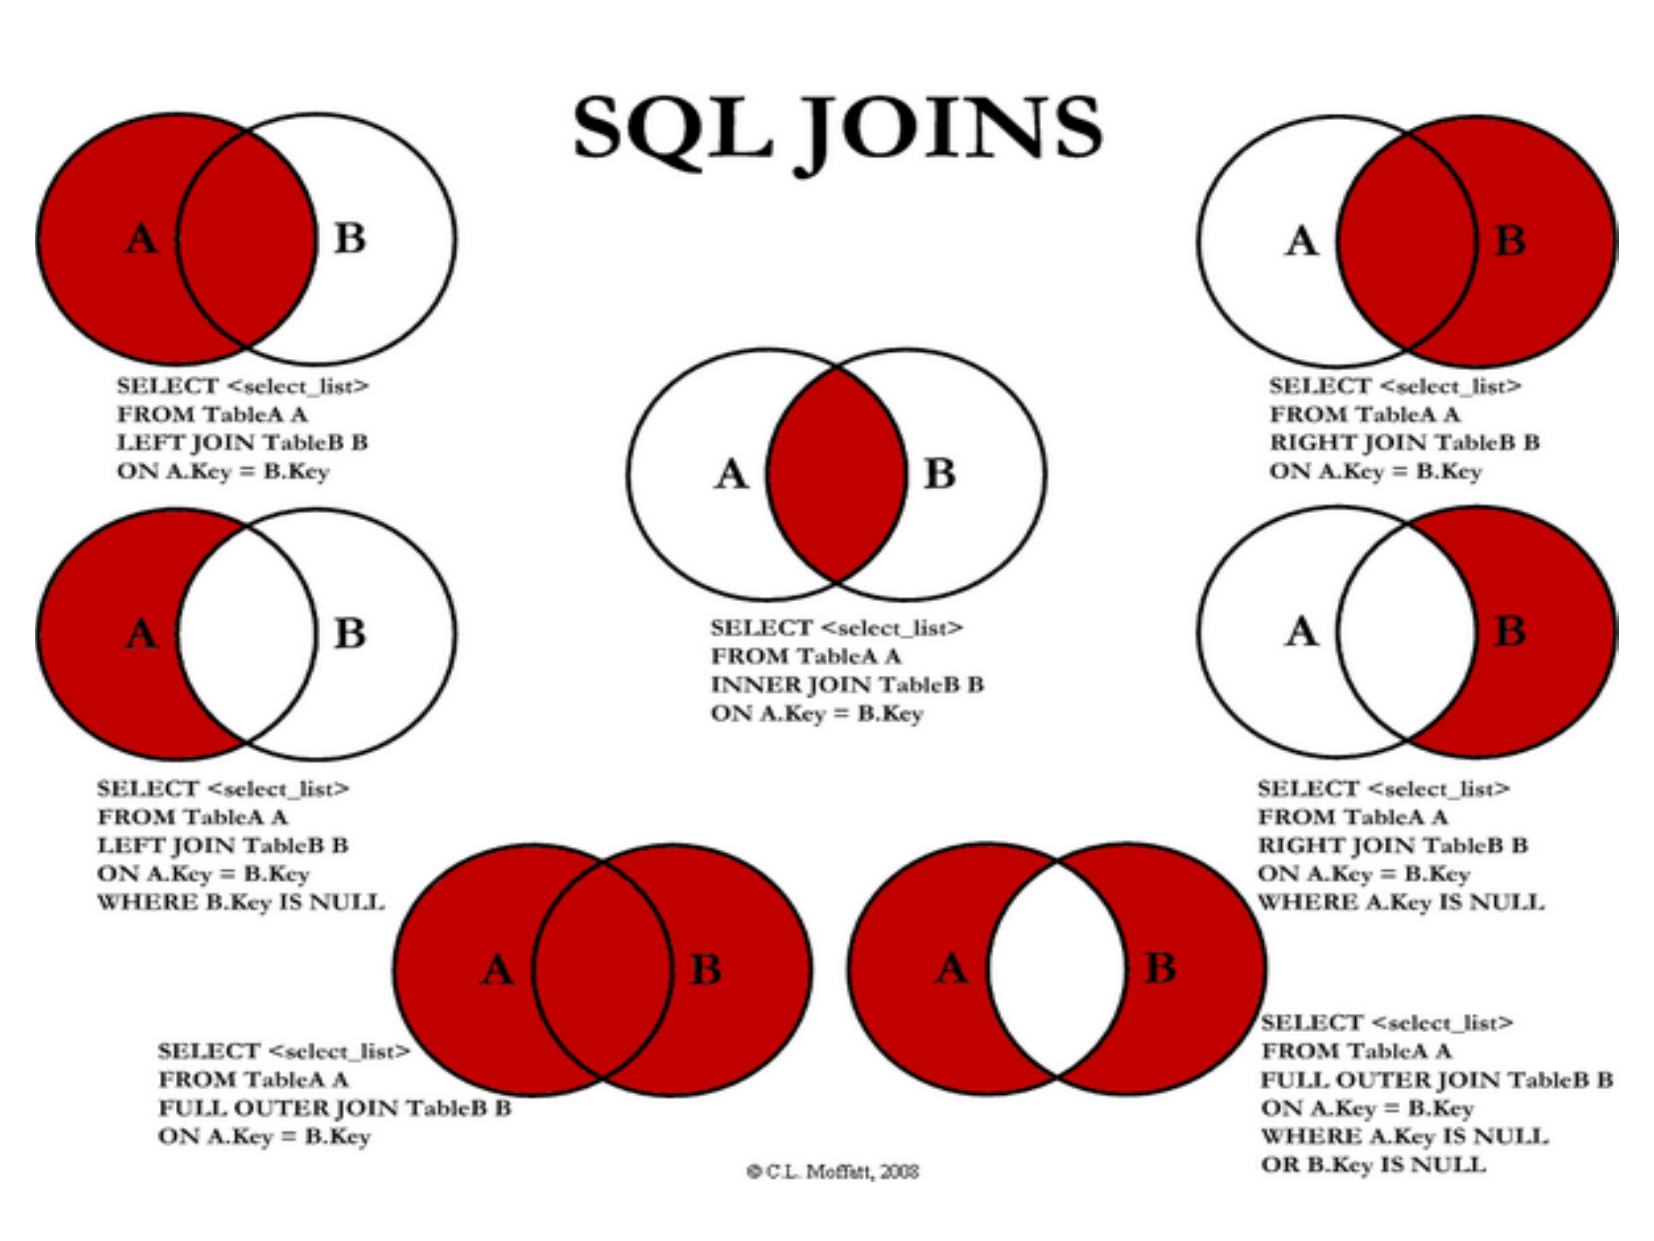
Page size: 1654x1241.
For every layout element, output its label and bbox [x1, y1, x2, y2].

picture [35, 58, 1619, 1182]
